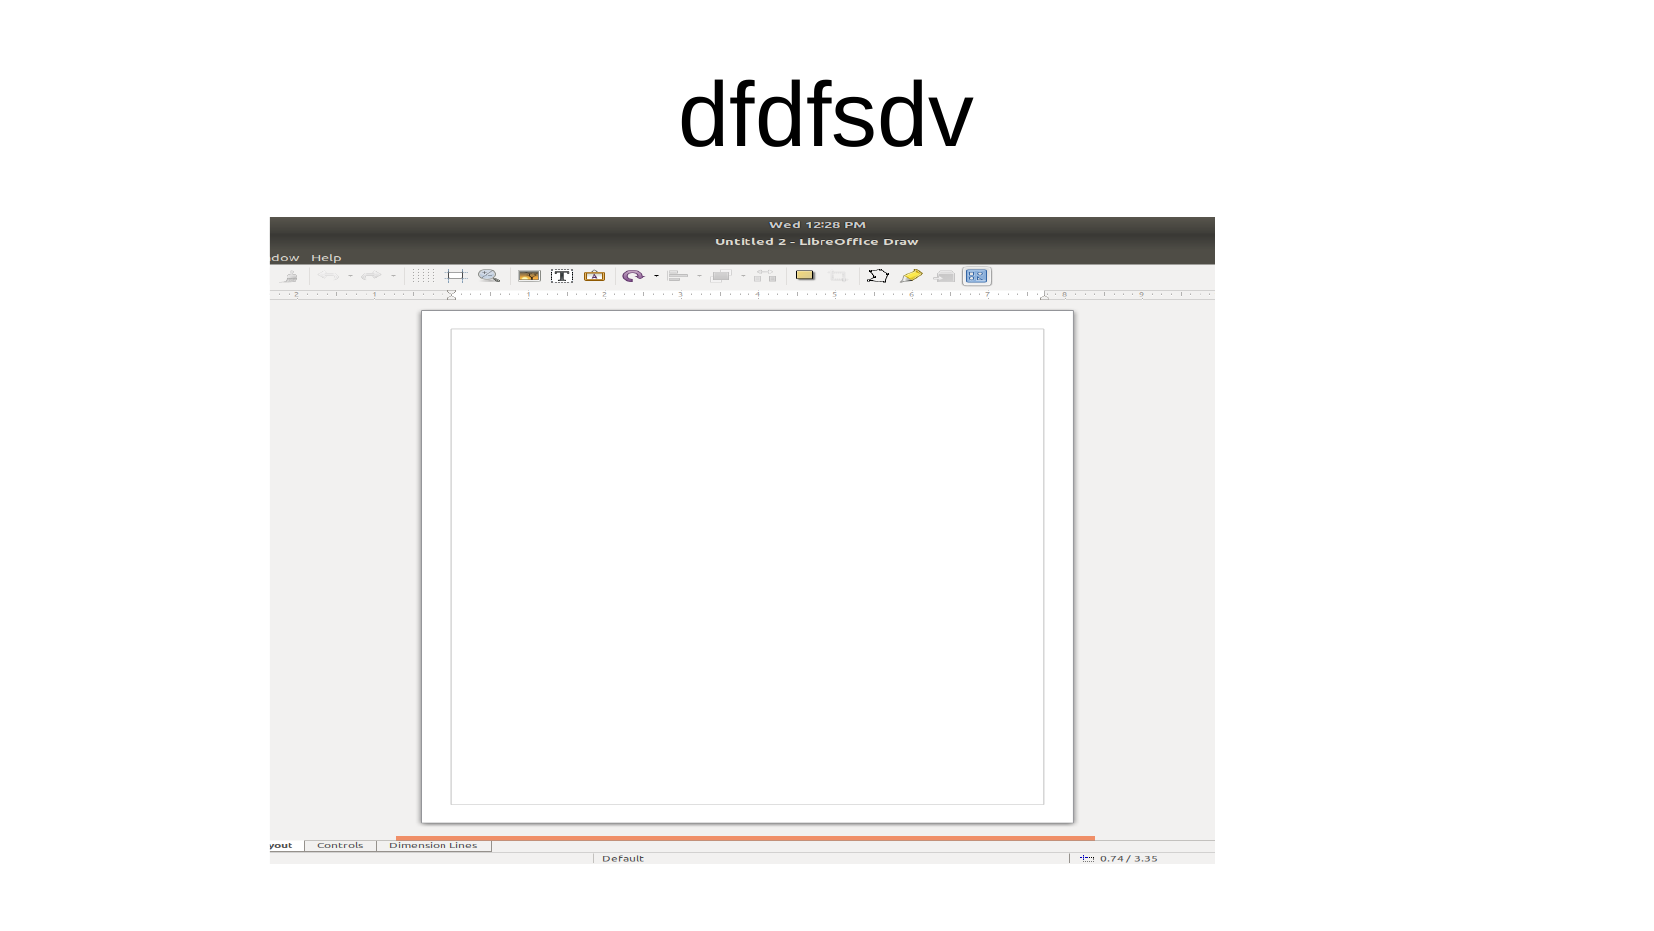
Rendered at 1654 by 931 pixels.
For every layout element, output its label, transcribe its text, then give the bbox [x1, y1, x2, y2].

title dfdfsdv [82, 37, 1571, 193]
picture [269, 217, 1216, 864]
